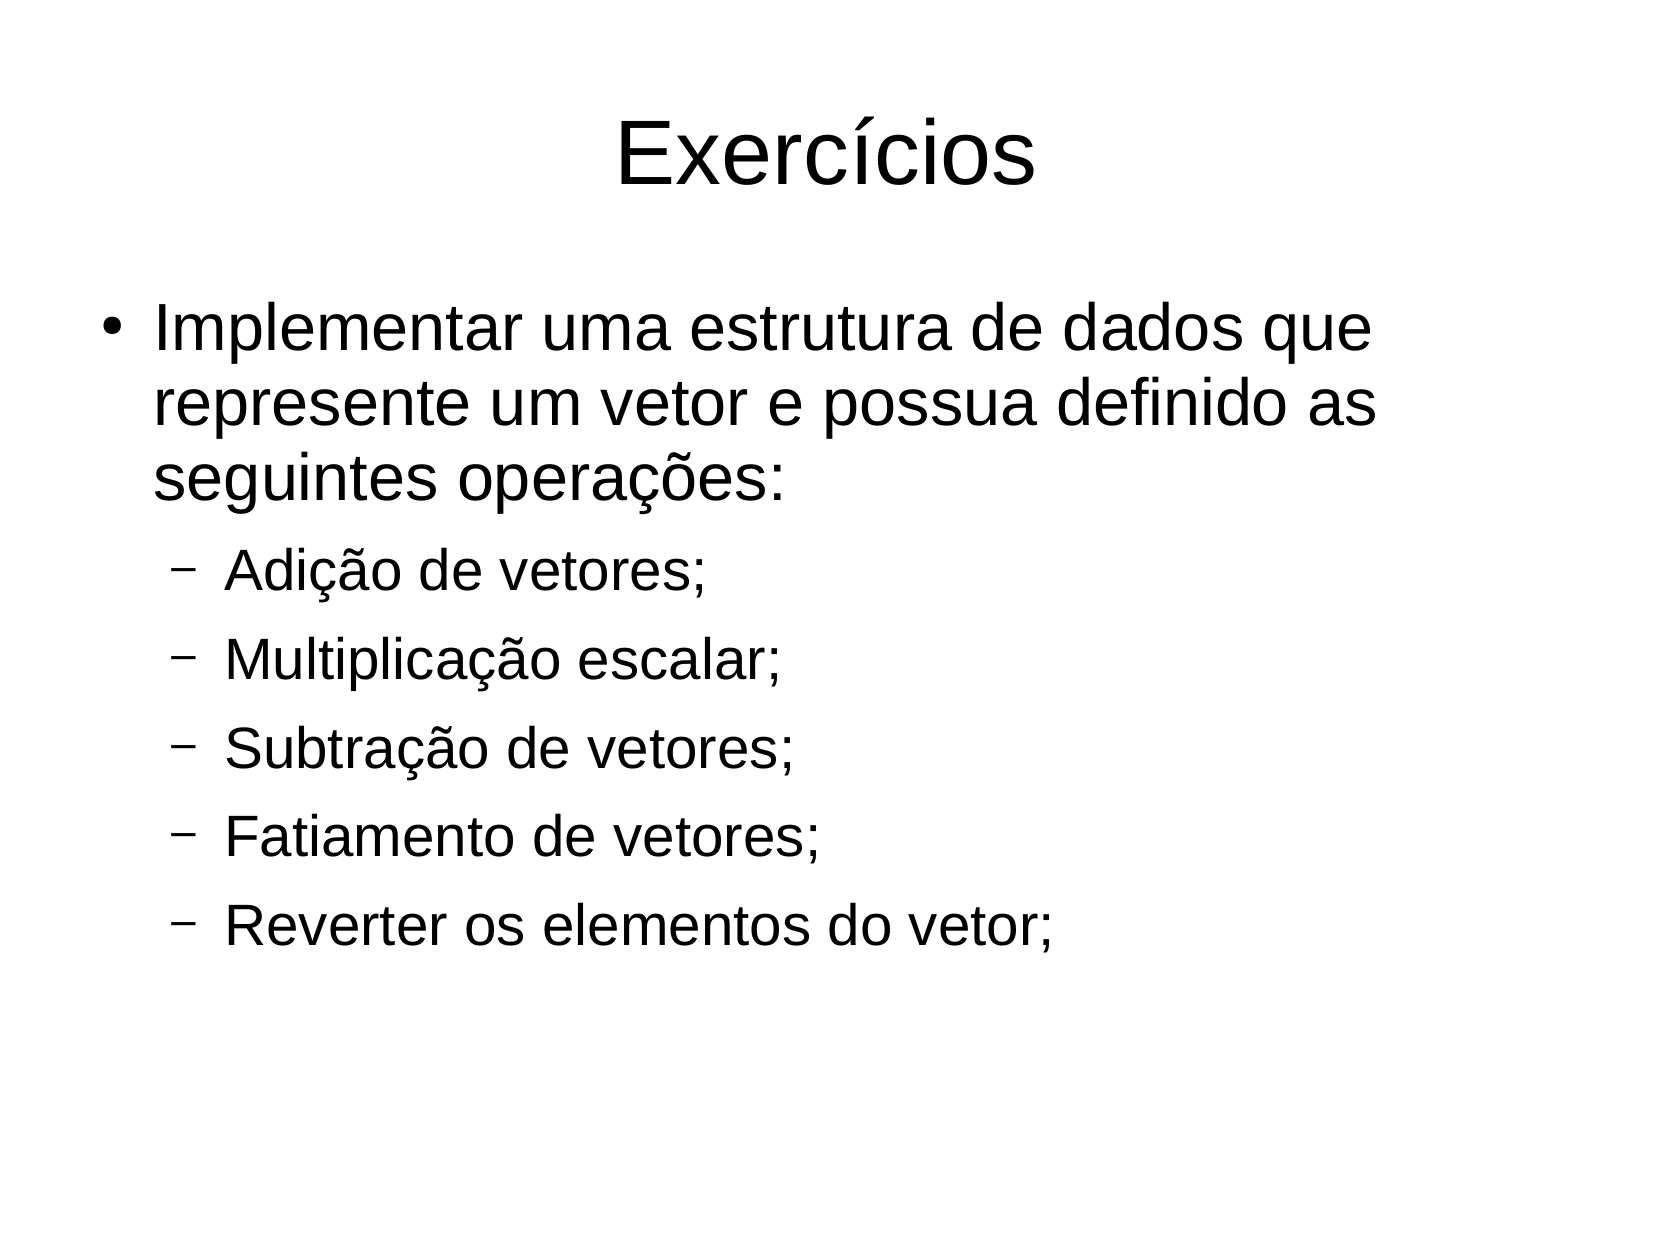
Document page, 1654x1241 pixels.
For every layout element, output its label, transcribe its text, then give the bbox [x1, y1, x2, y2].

list Implementar uma estrutura de dados que represente um vetor e possua definido as seguintes operações: Adição de vetores; Multiplicação escalar; Subtração de vetores; Fatiamento de vetores; Reverter os elementos do vetor; [82, 290, 1571, 1010]
title Exercícios [82, 49, 1571, 257]
